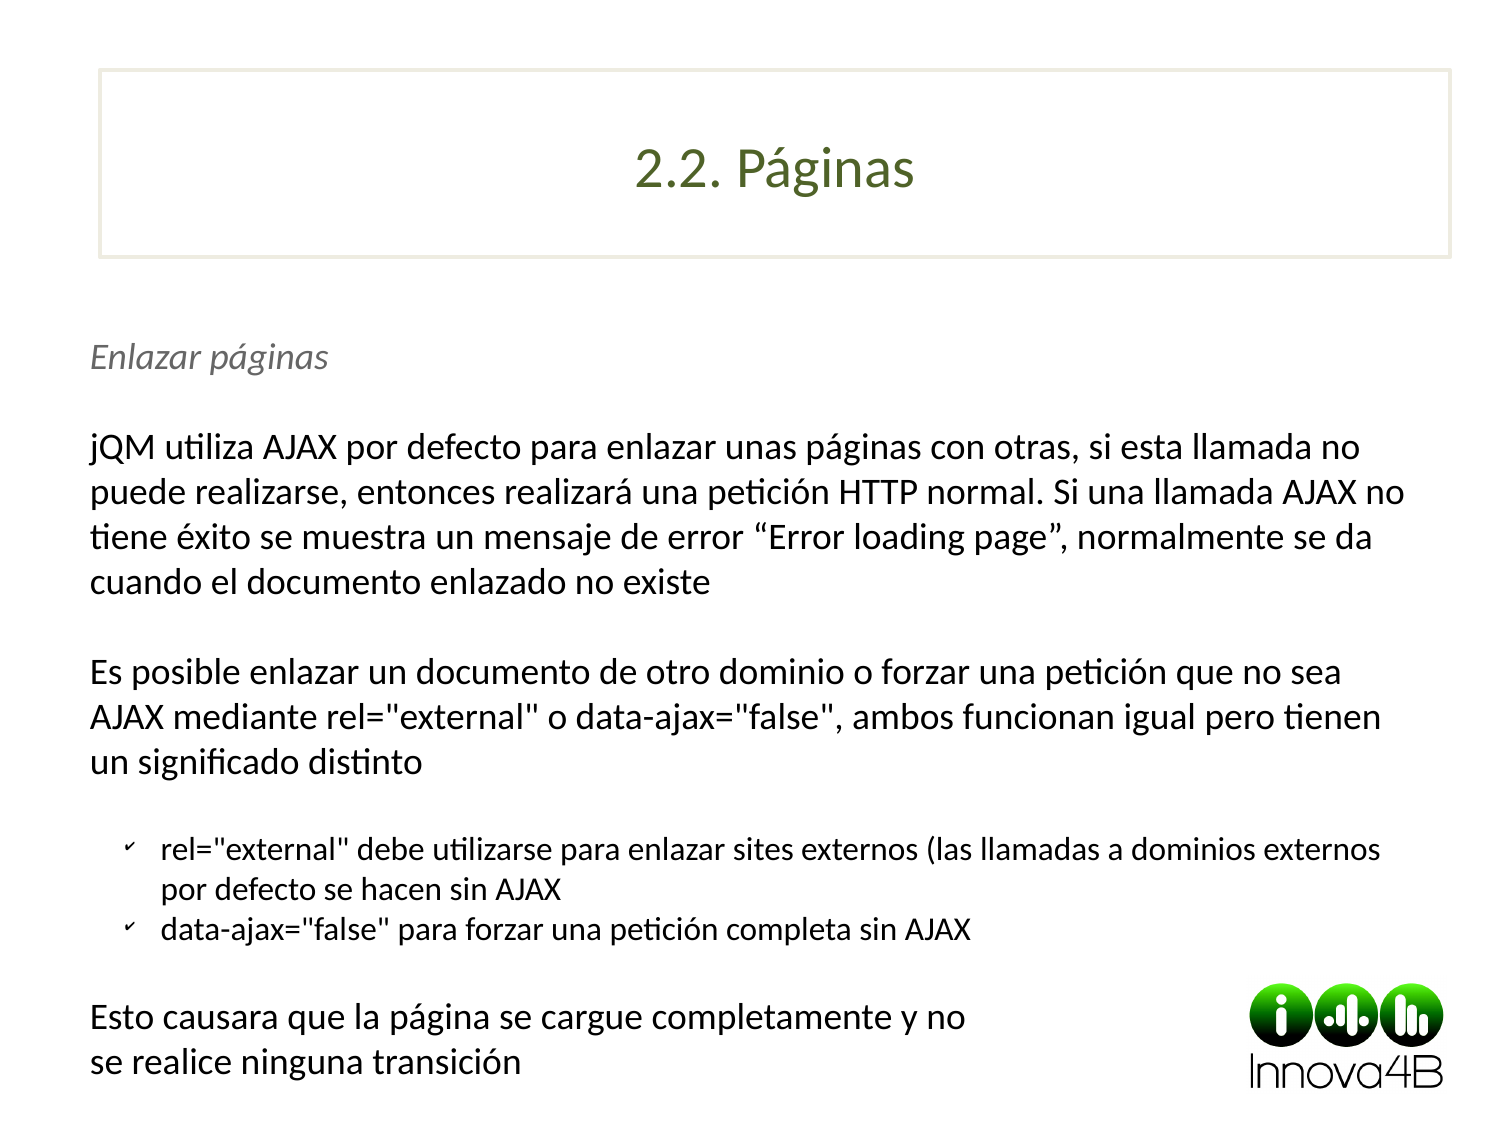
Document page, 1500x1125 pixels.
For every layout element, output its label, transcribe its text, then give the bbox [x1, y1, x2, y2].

text_box 2.2. Páginas [99, 70, 1450, 258]
picture [1246, 975, 1447, 1094]
text_box Enlazar páginas jQM utiliza AJAX por defecto para enlazar unas páginas con otras, si esta llamada no puede realizarse, entonces realizará una petición HTTP normal. Si una llamada AJAX no tiene éxito se muestra un mensaje de error “Error loading page”, normalmente se da cuando el documento enlazado no existe Es posible enlazar un documento de otro dominio o forzar una petición que no sea AJAX mediante rel="external" o data-ajax="false", ambos funcionan igual pero tienen un significado distinto rel="external" debe utilizarse para enlazar sites externos (las llamadas a dominios externos por defecto se hacen sin AJAX data-ajax="false" para forzar una petición completa sin AJAX Esto causara que la página se cargue completamente y no se realice ninguna transición [74, 324, 1425, 1005]
